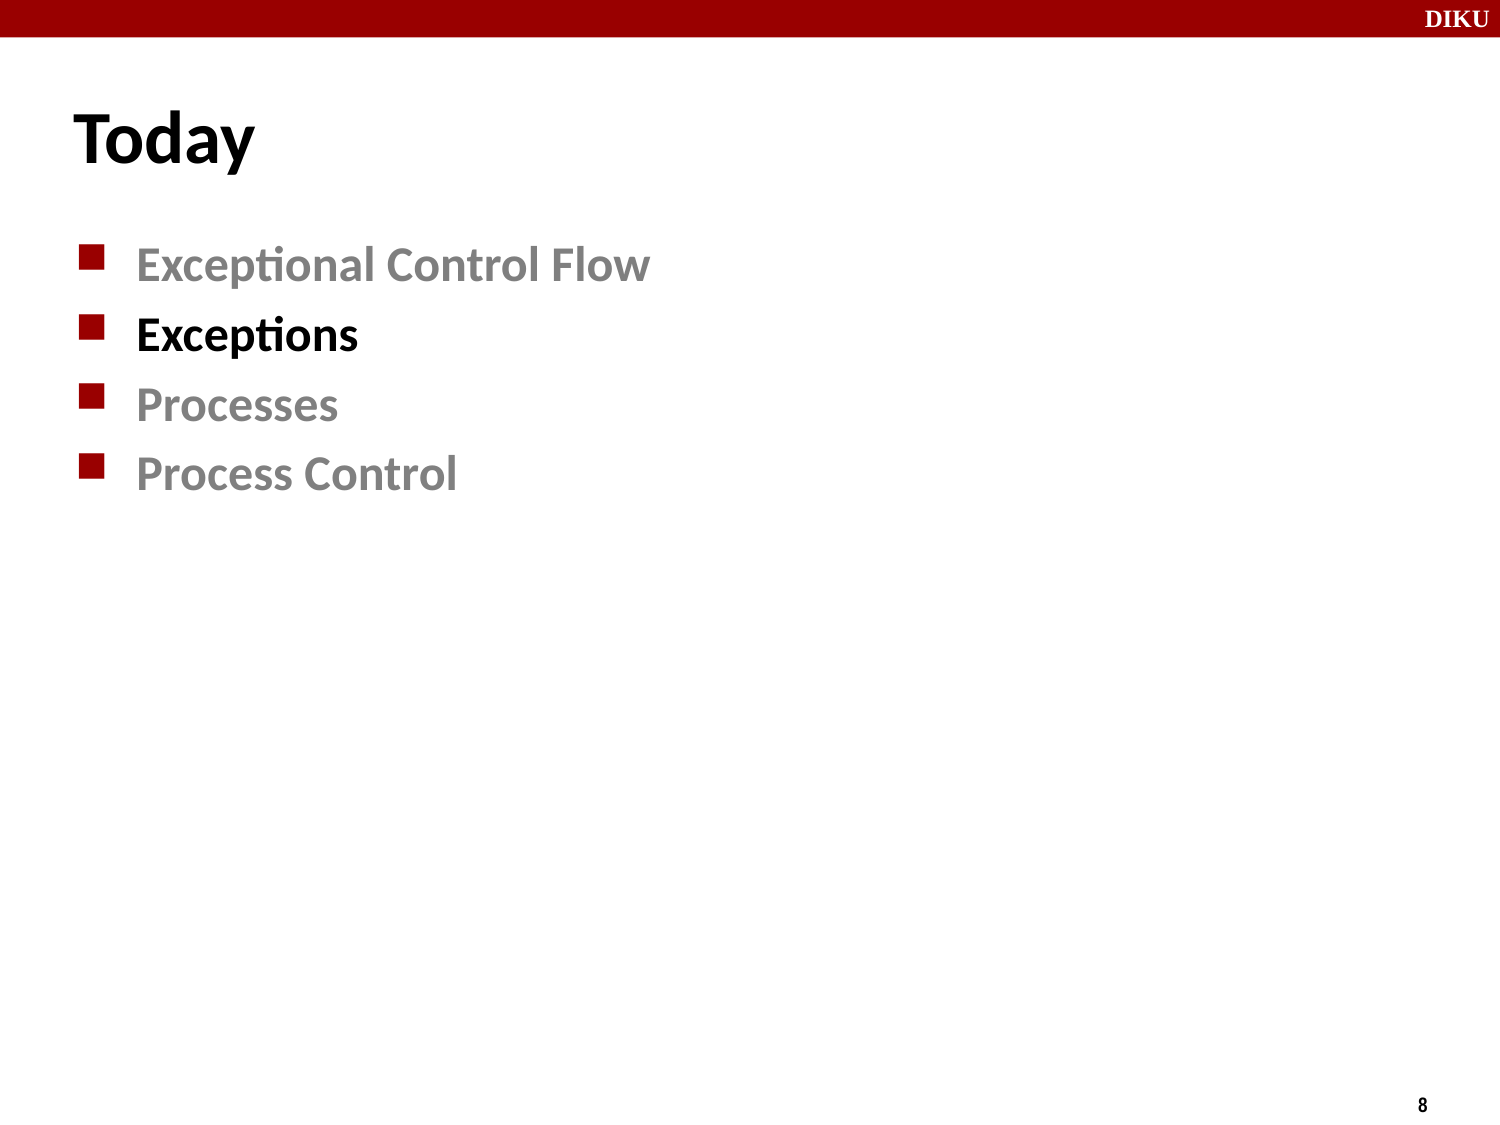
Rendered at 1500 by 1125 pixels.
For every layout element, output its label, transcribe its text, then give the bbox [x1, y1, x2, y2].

list Exceptional Control Flow Exceptions Processes Process Control [65, 223, 1361, 1040]
title Today [58, 71, 1304, 197]
